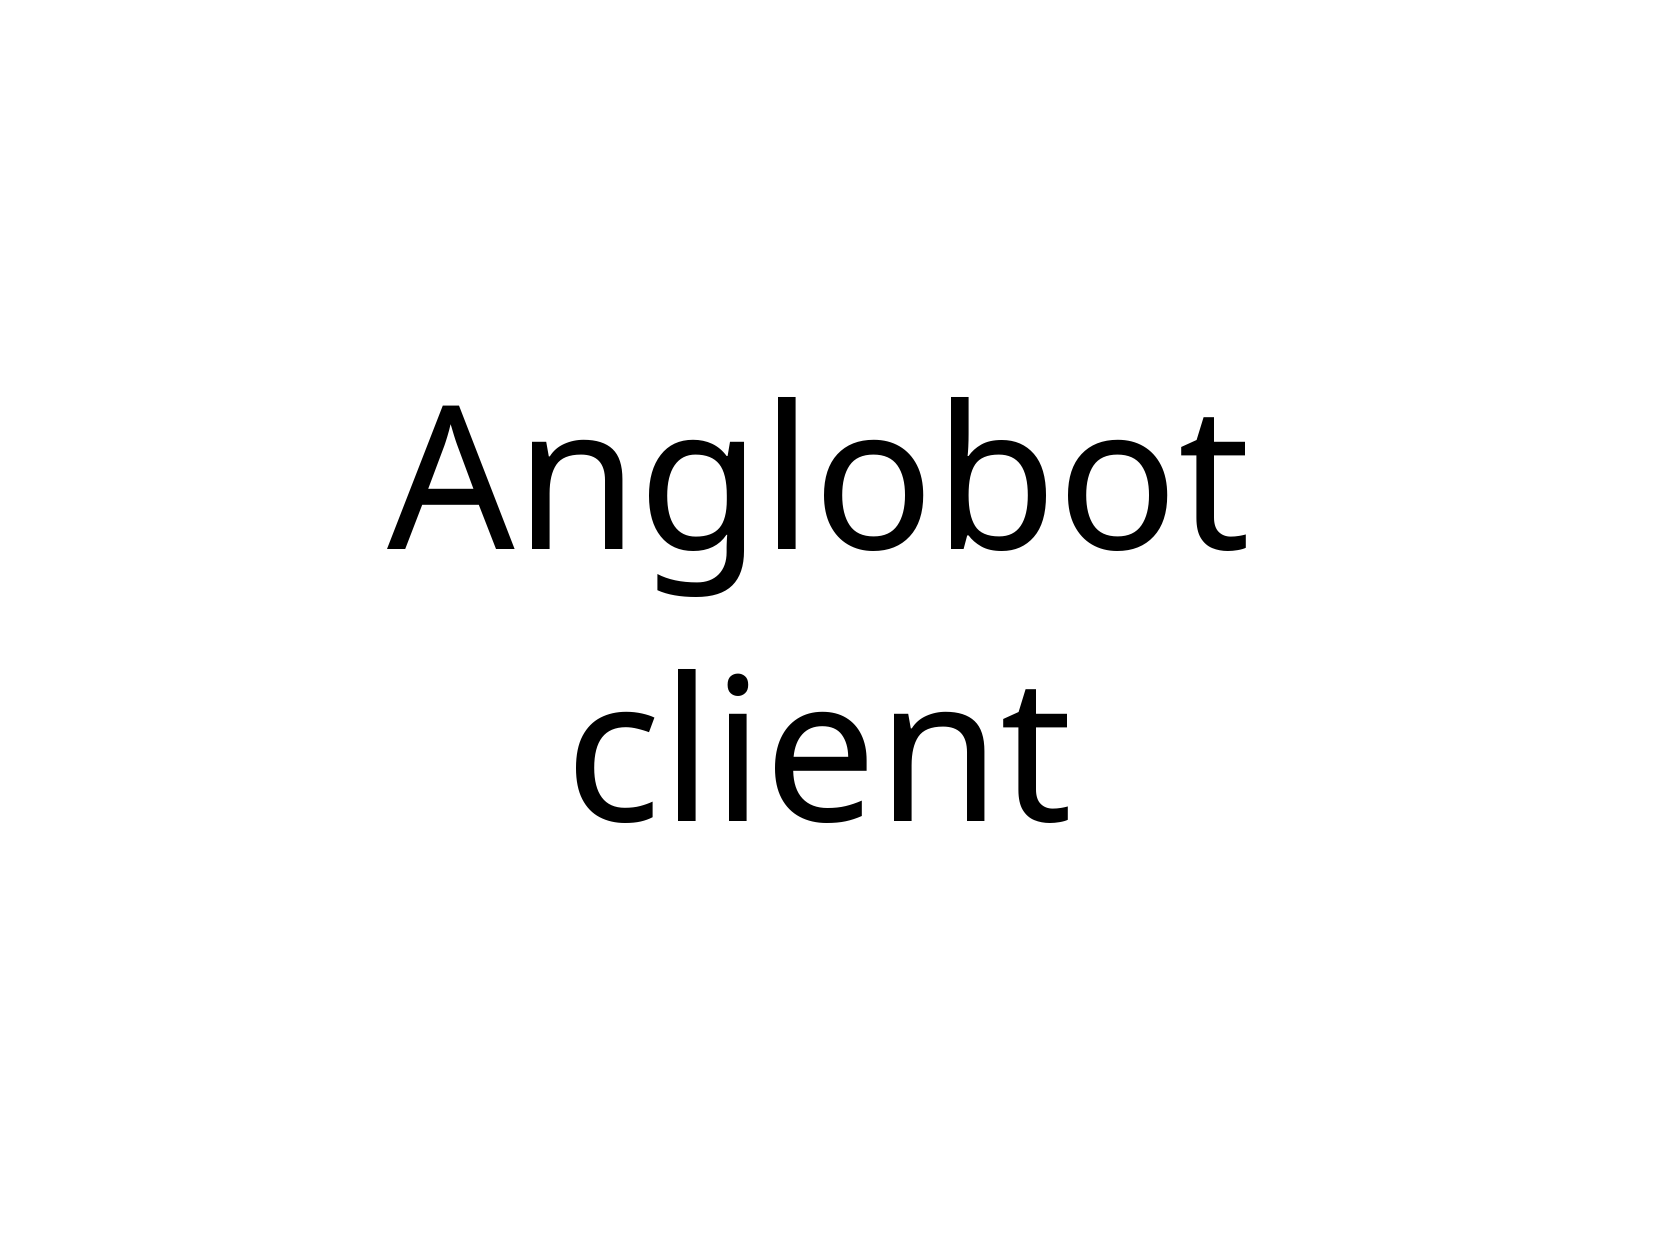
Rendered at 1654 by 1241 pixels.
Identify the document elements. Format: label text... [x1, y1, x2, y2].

title Anglobot client [75, 329, 1564, 887]
